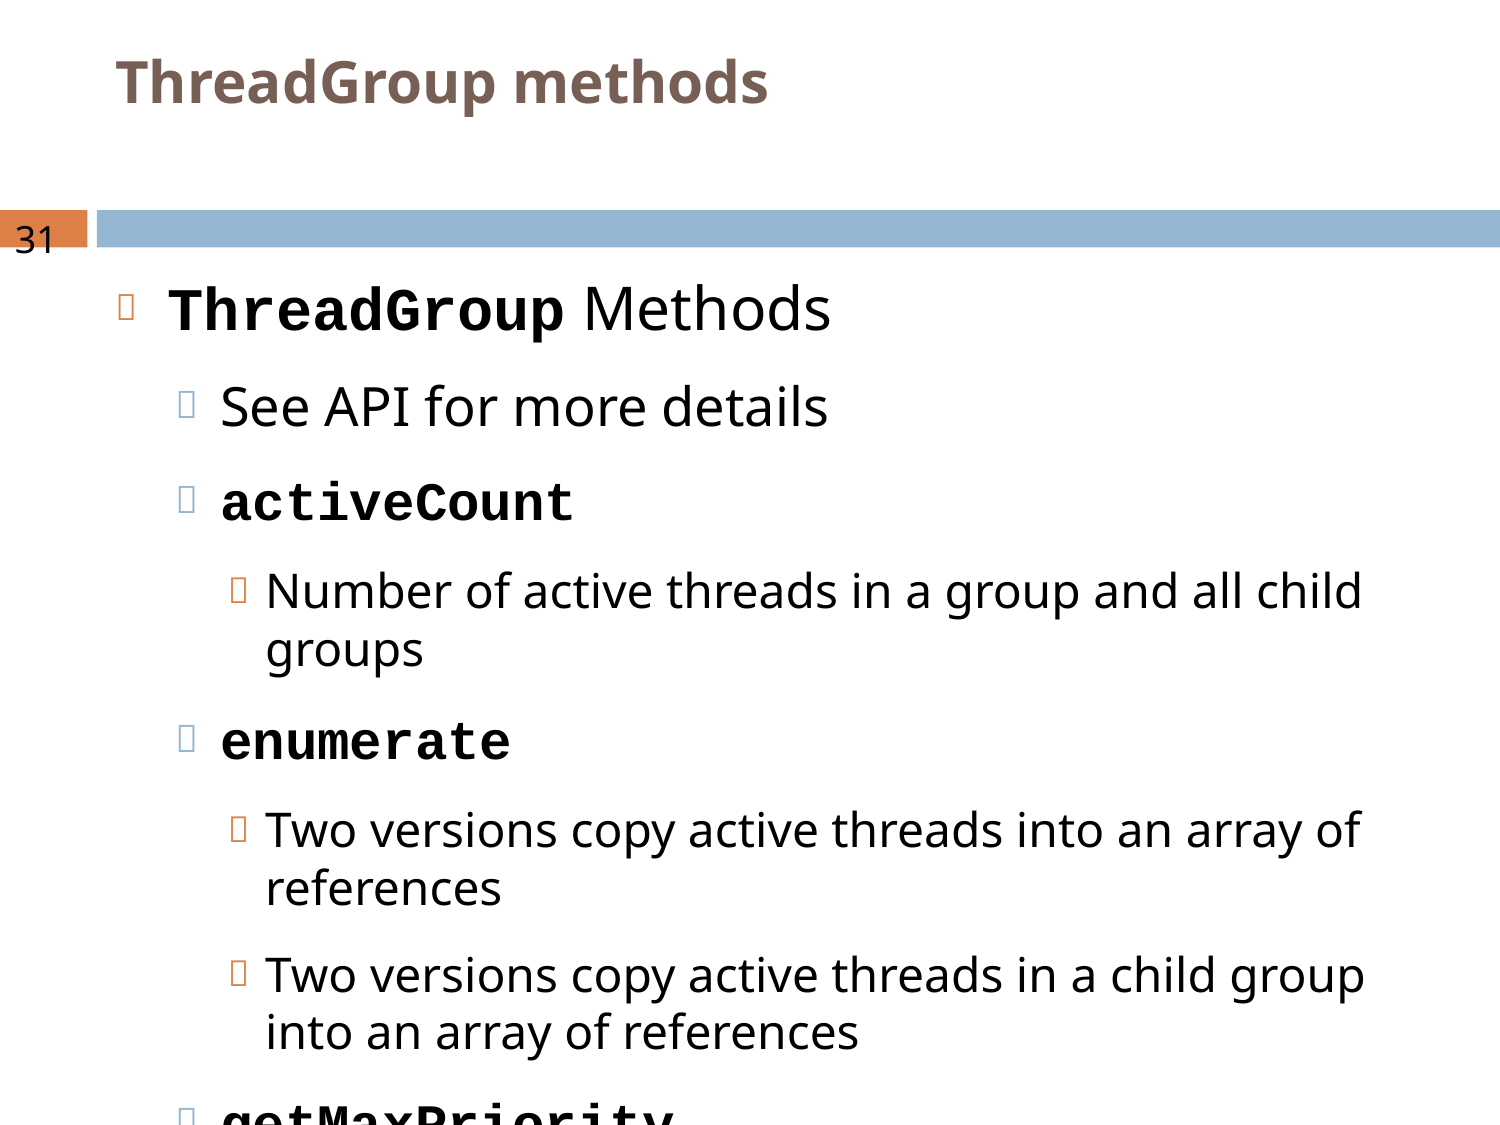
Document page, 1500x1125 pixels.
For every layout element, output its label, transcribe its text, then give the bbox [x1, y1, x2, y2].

title ThreadGroup methods [100, 37, 1438, 200]
slide_number <number> [0, 208, 88, 249]
list ThreadGroup Methods See API for more details activeCount Number of active threads in a group and all child groups enumerate Two versions copy active threads into an array of references Two versions copy active threads in a child group into an array of references getMaxPriority Returns maximum priority of a ThreadGroup setMaxPriority getName, getParent [100, 262, 1438, 1000]
